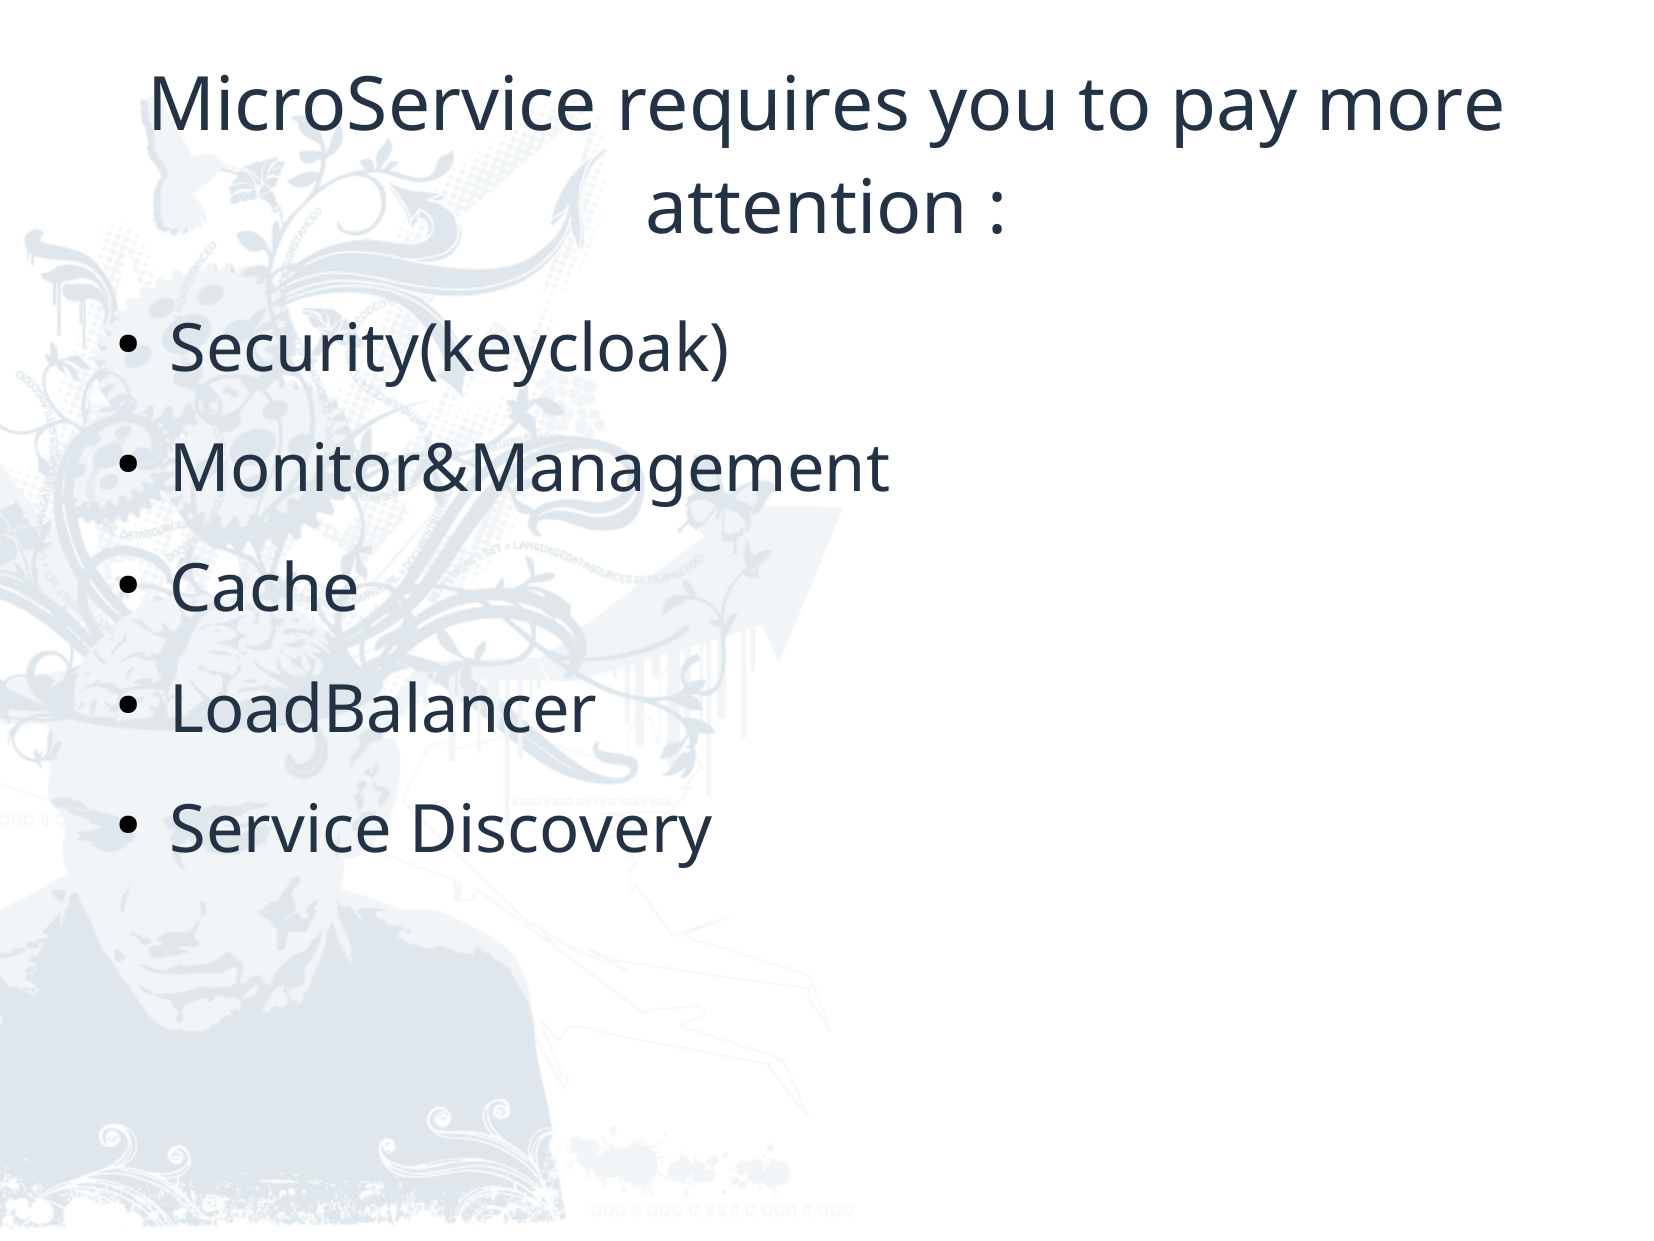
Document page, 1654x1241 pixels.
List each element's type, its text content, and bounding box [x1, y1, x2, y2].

list Security(keycloak) Monitor&Management Cache LoadBalancer Service Discovery [98, 300, 1576, 1119]
picture [0, 0, 1654, 1241]
title MicroService requires you to pay more attention : [82, 49, 1571, 257]
